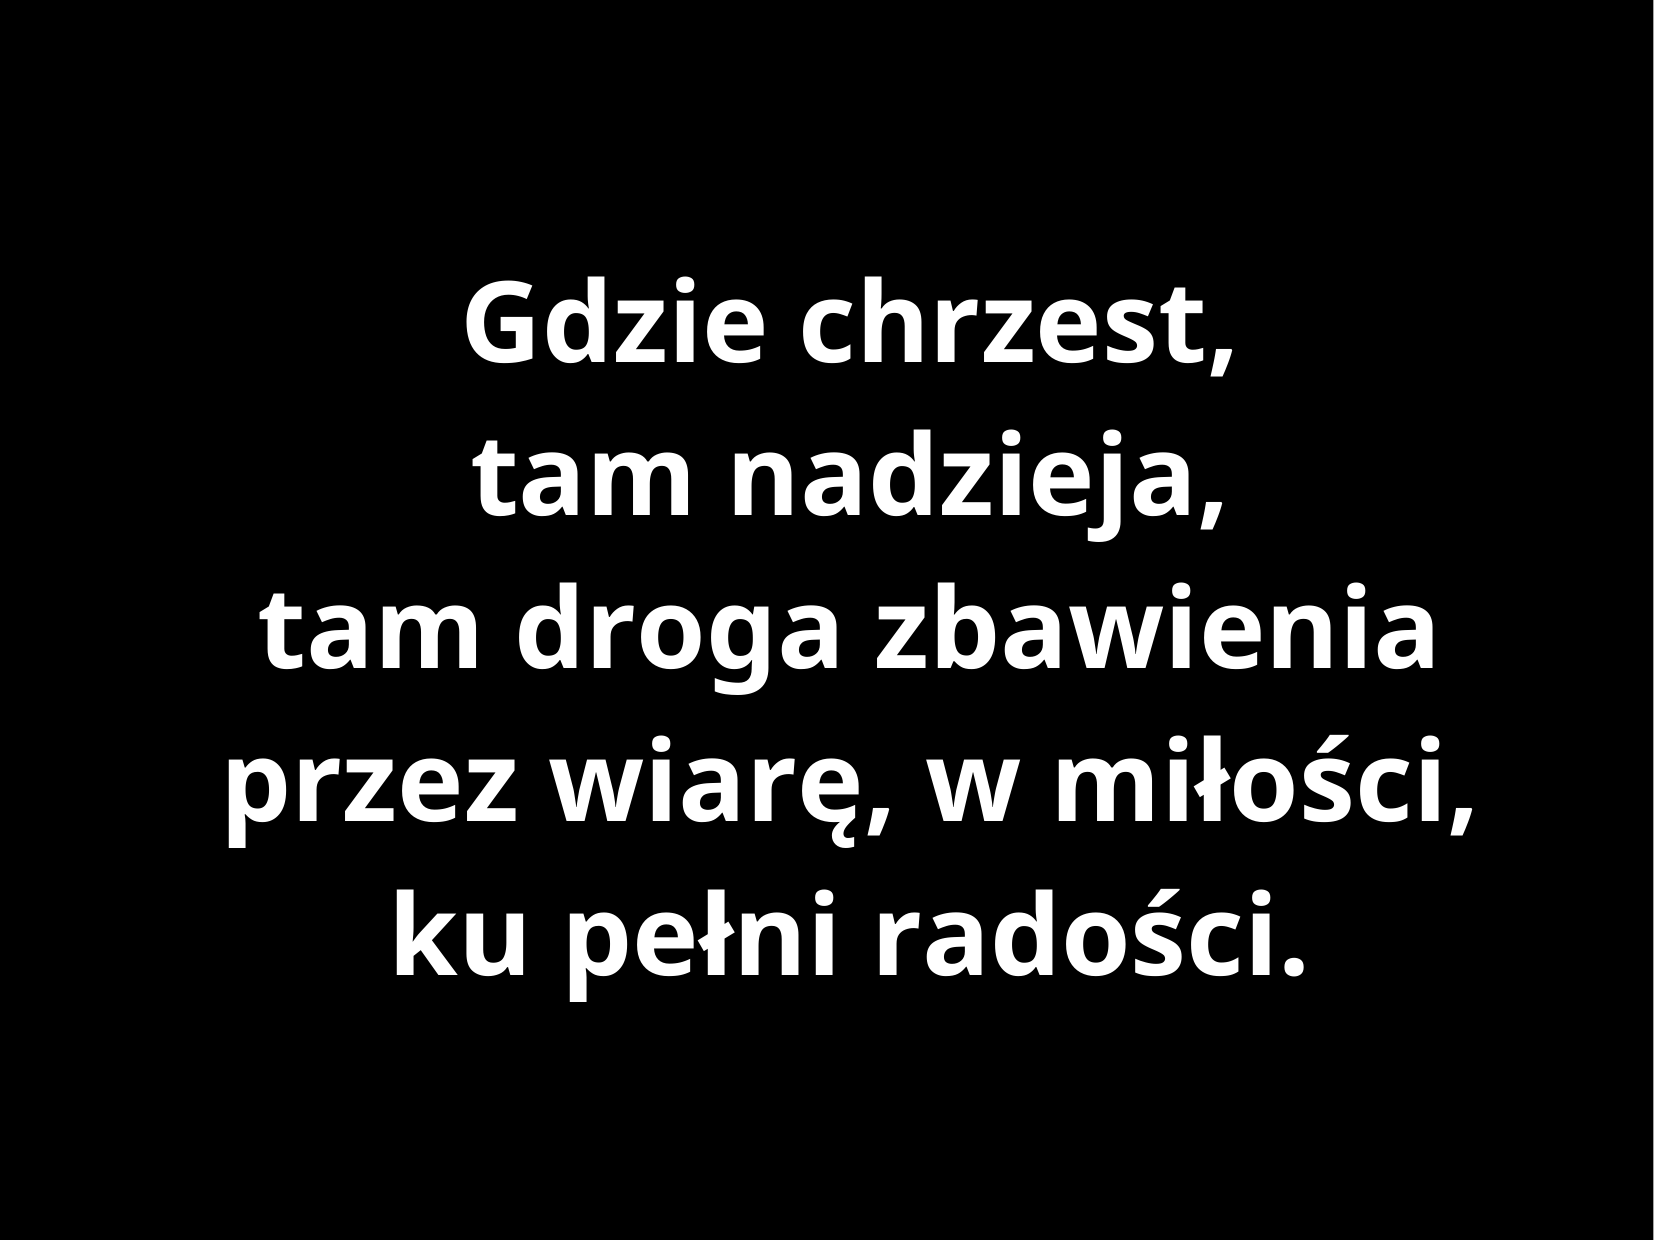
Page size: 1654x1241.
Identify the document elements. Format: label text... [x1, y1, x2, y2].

subtitle Gdzie chrzest, tam nadzieja, tam droga zbawienia przez wiarę, w miłości, ku pełni radości. [5, 5, 1654, 1241]
